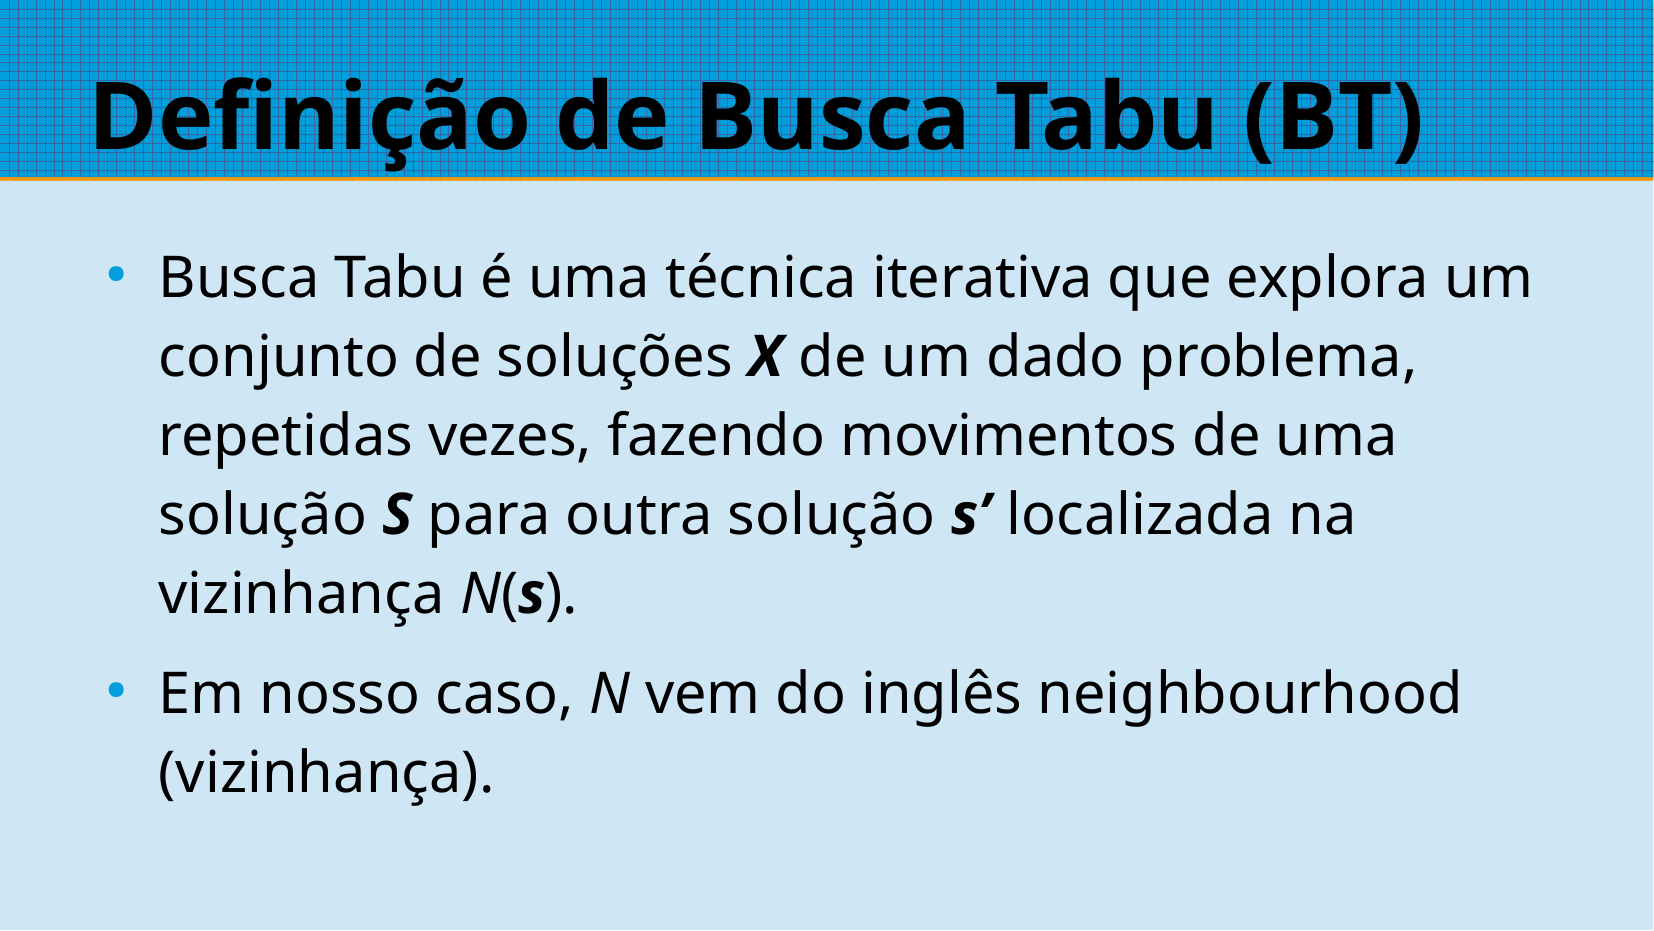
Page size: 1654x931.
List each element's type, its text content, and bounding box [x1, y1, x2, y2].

title Definição de Busca Tabu (BT) [88, 14, 1565, 178]
list Busca Tabu é uma técnica iterativa que explora um conjunto de soluções X de um dado problema, repetidas vezes, fazendo movimentos de uma solução S para outra solução s’ localizada na vizinhança N(s). Em nosso caso, N vem do inglês neighbourhood (vizinhança). [88, 236, 1565, 813]
